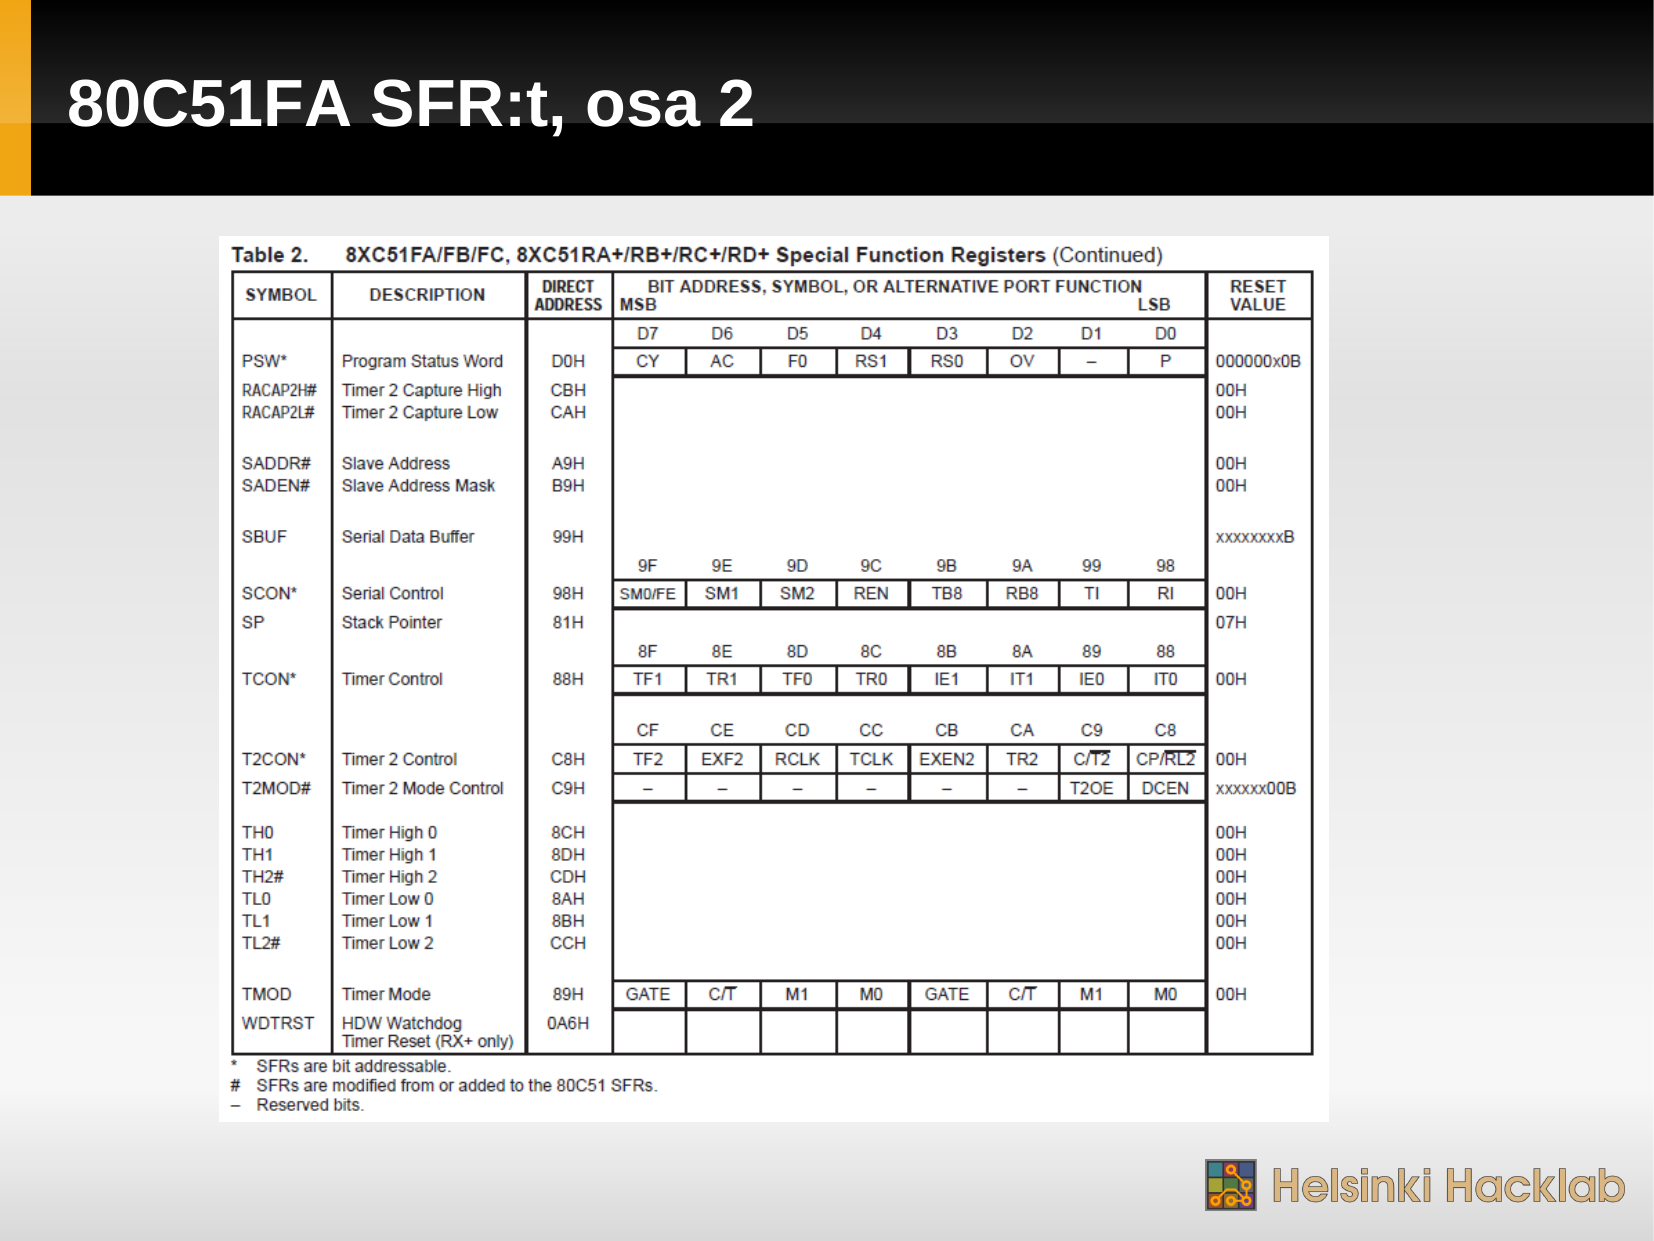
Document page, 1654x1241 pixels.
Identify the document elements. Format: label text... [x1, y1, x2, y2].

picture [0, 0, 1654, 1241]
title 80C51FA SFR:t, osa 2 [67, 0, 1556, 208]
